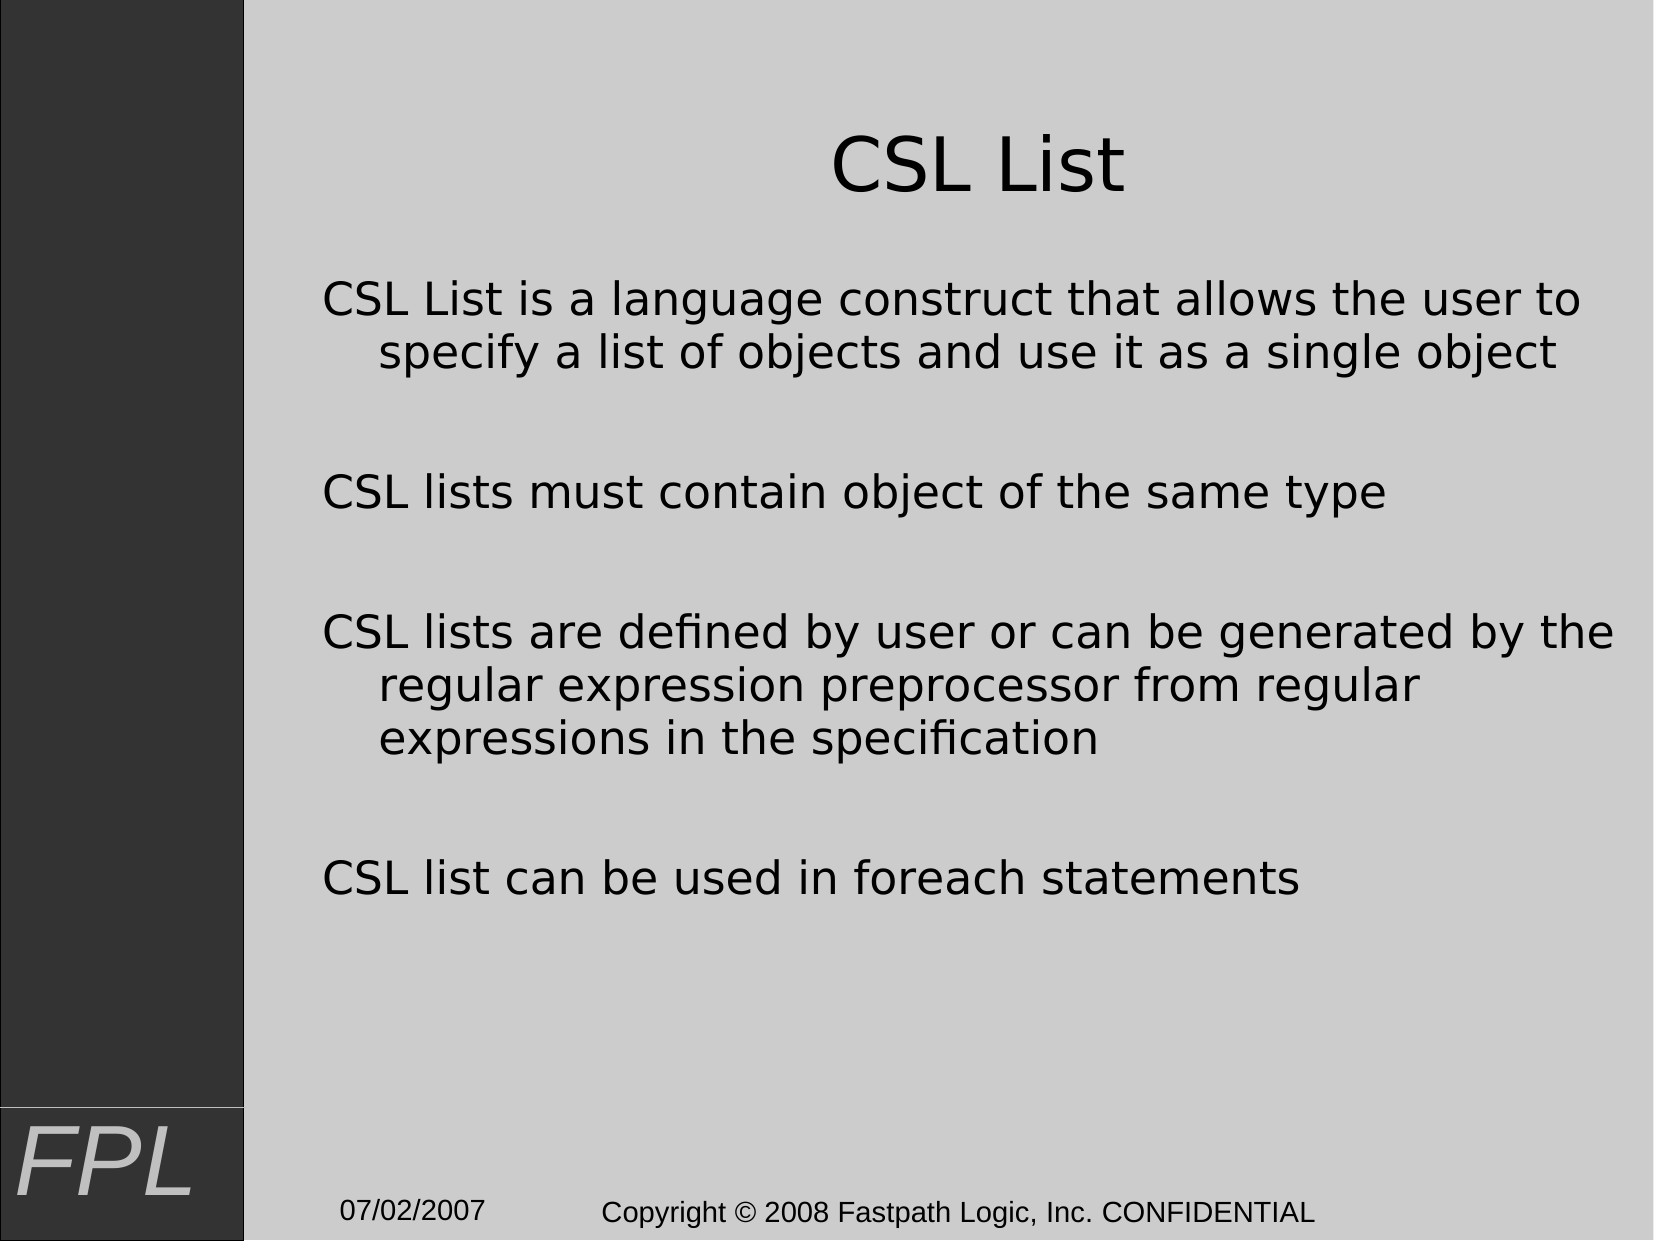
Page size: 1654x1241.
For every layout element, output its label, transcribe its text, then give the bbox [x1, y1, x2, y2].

title CSL List [427, 57, 1530, 272]
list CSL List is a language construct that allows the user to specify a list of objects and use it as a single object CSL lists must contain object of the same type CSL lists are defined by user or can be generated by the regular expression preprocessor from regular expressions in the specification CSL list can be used in foreach statements [322, 272, 1635, 1179]
